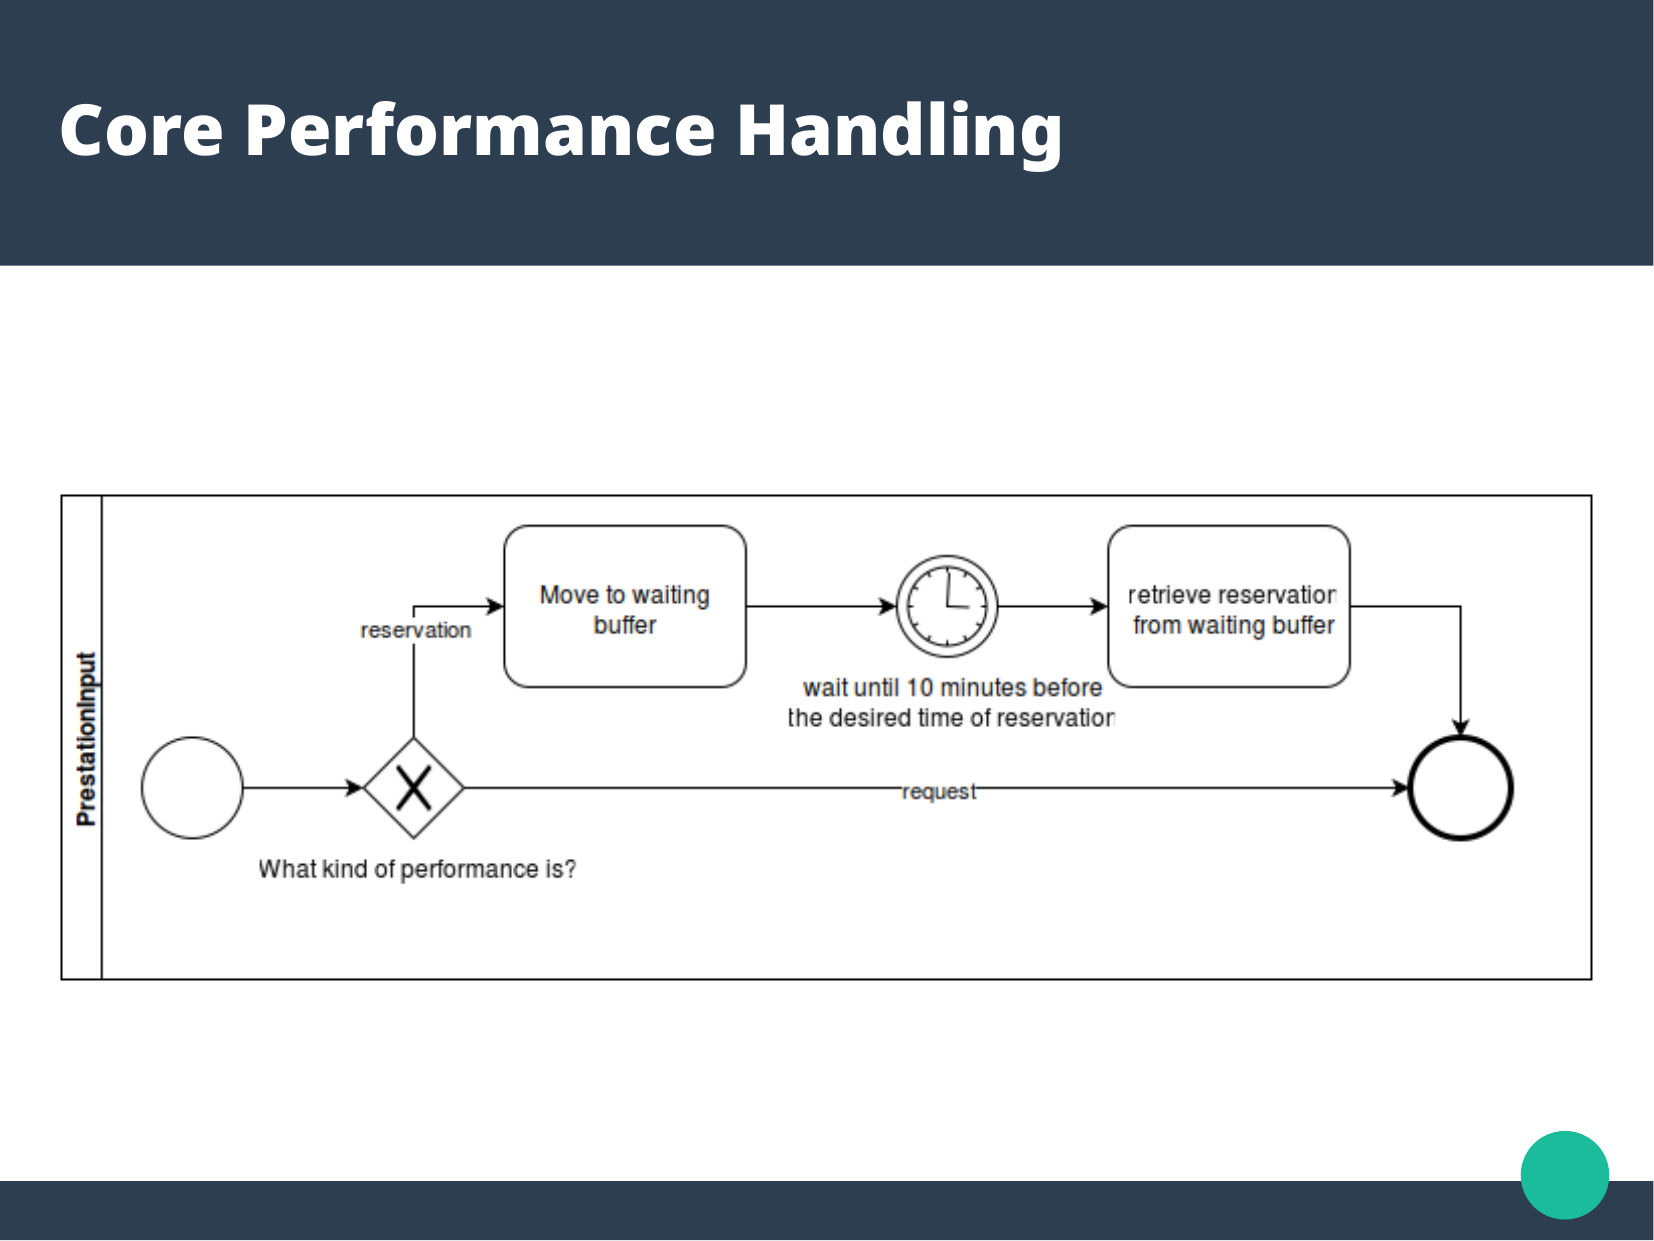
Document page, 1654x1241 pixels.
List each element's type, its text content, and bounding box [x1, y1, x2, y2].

title Core Performance Handling [59, 49, 1595, 207]
picture [59, 493, 1595, 983]
